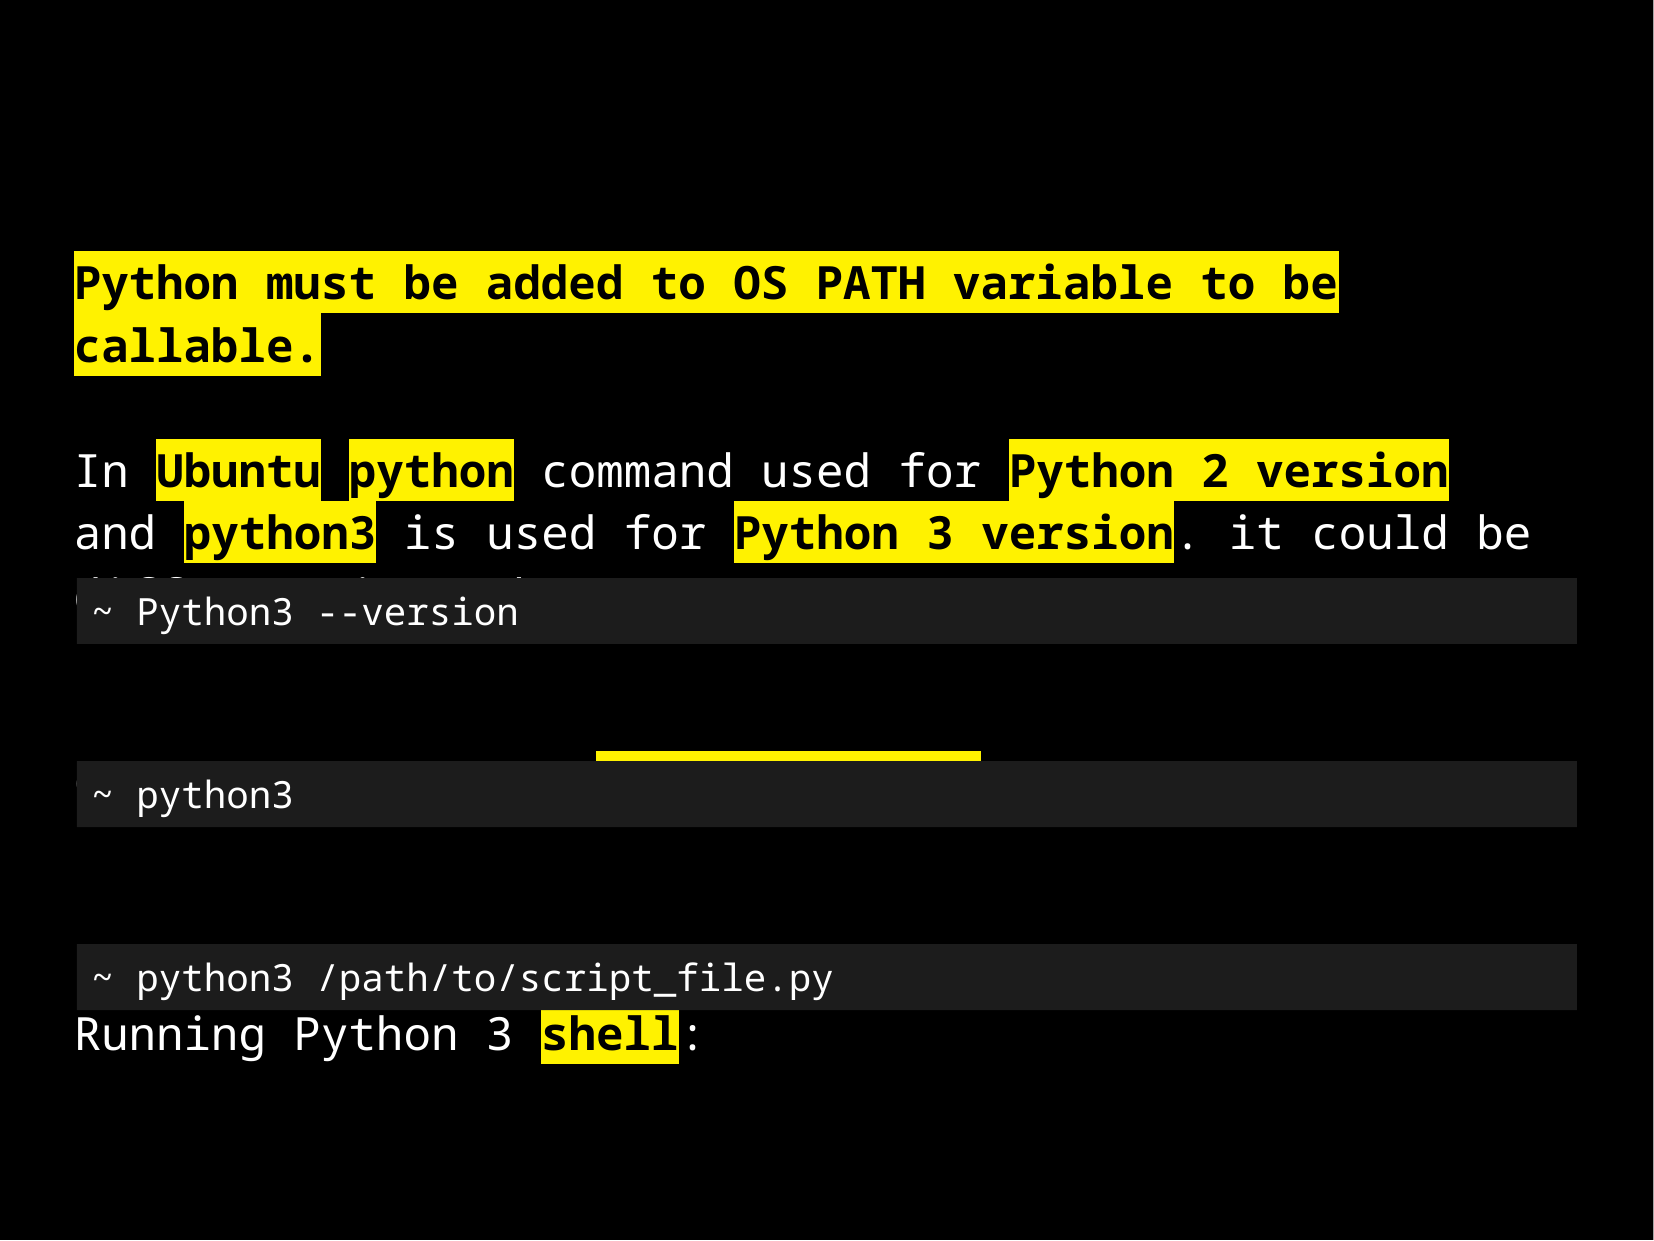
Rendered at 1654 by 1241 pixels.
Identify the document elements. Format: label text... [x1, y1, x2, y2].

text_box ~ python3 /path/to/script_file.py [76, 944, 1577, 997]
text_box Python must be added to OS PATH variable to be callable. In Ubuntu python command used for Python 2 version and python3 is used for Python 3 version. it could be different in each OS Checking installed Python version Running Python 3 shell: Running Python 3 script: [59, 243, 1560, 945]
text_box ~ python3 [76, 761, 1577, 814]
text_box ~ Python3 --version [76, 578, 1577, 631]
